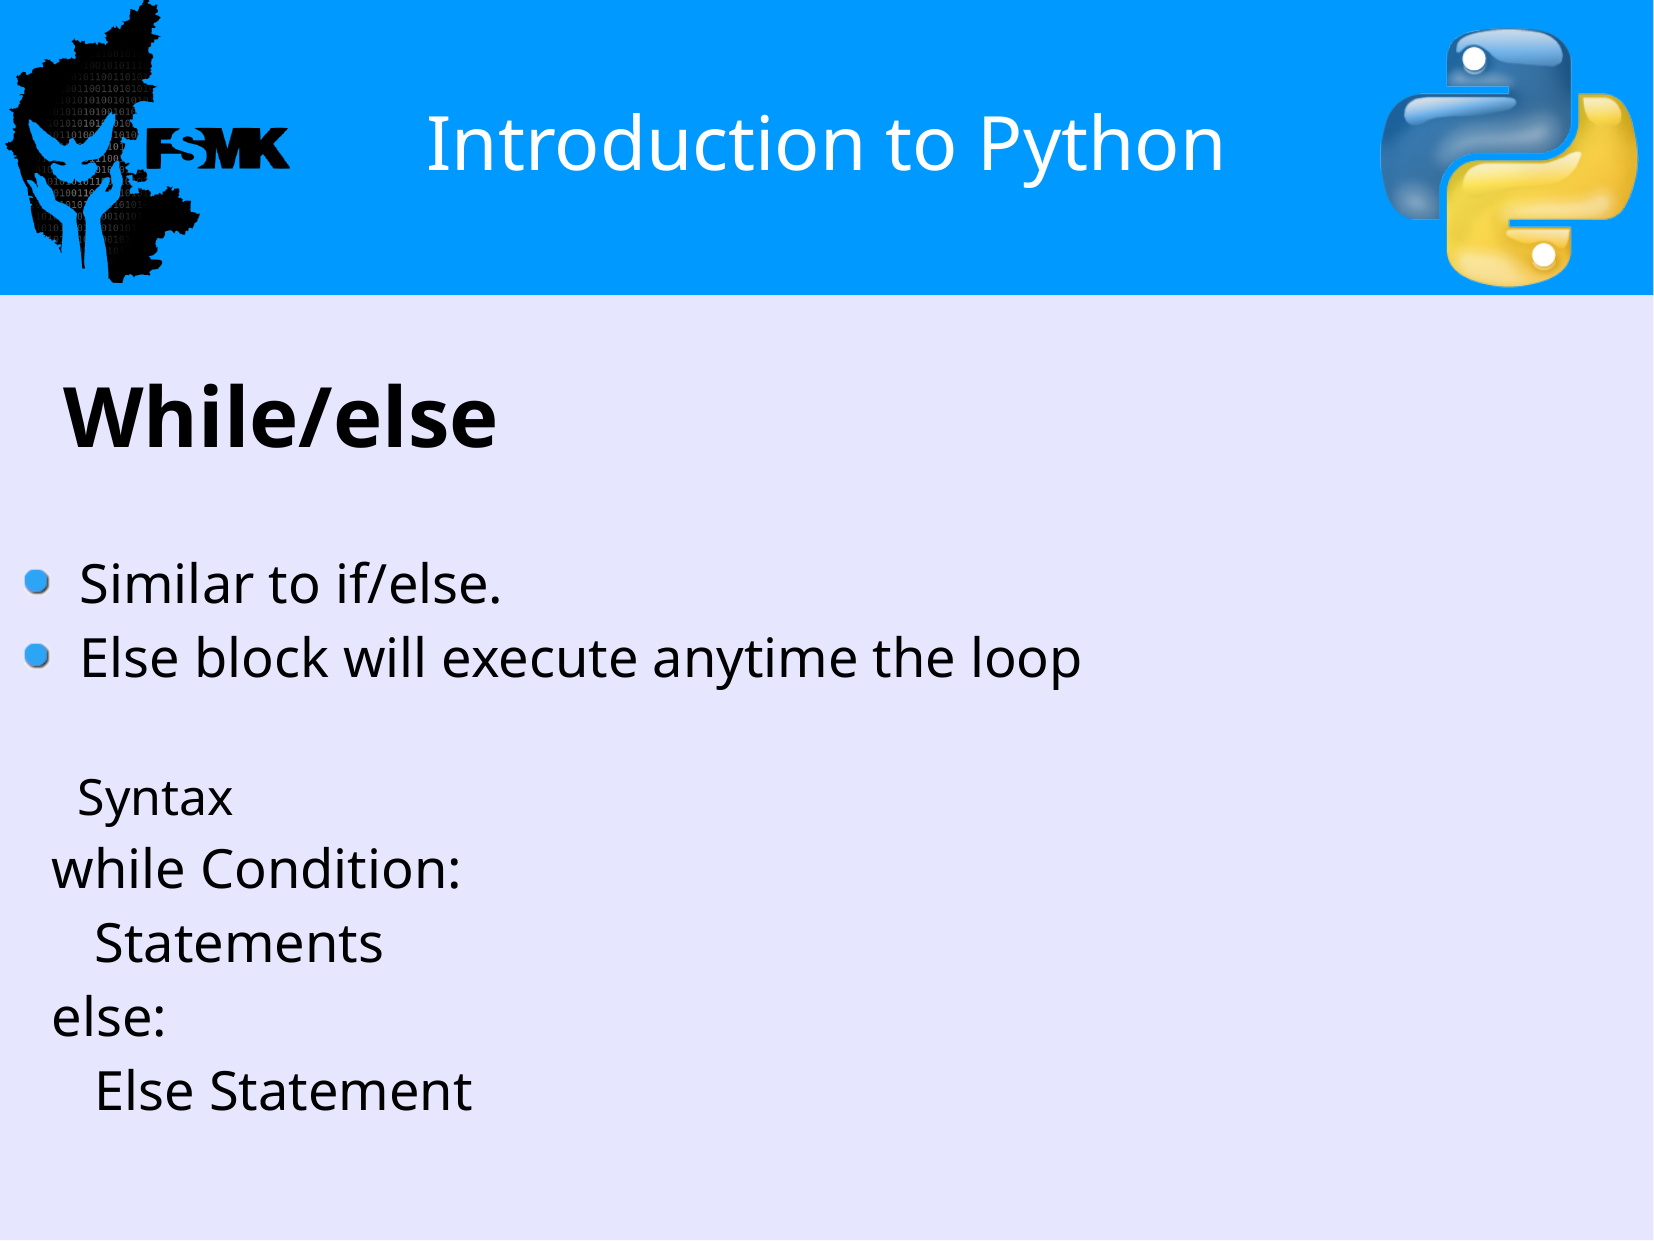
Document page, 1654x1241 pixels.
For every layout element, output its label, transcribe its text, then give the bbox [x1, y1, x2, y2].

picture [5, 0, 290, 283]
text_box [0, 295, 1654, 1241]
title Introduction to Python [0, 0, 1346, 295]
picture [1346, 0, 1654, 295]
text_box While/else Similar to if/else. Else block will execute anytime the loop Syntax while Condition: Statements else: Else Statement [23, 318, 1595, 1205]
